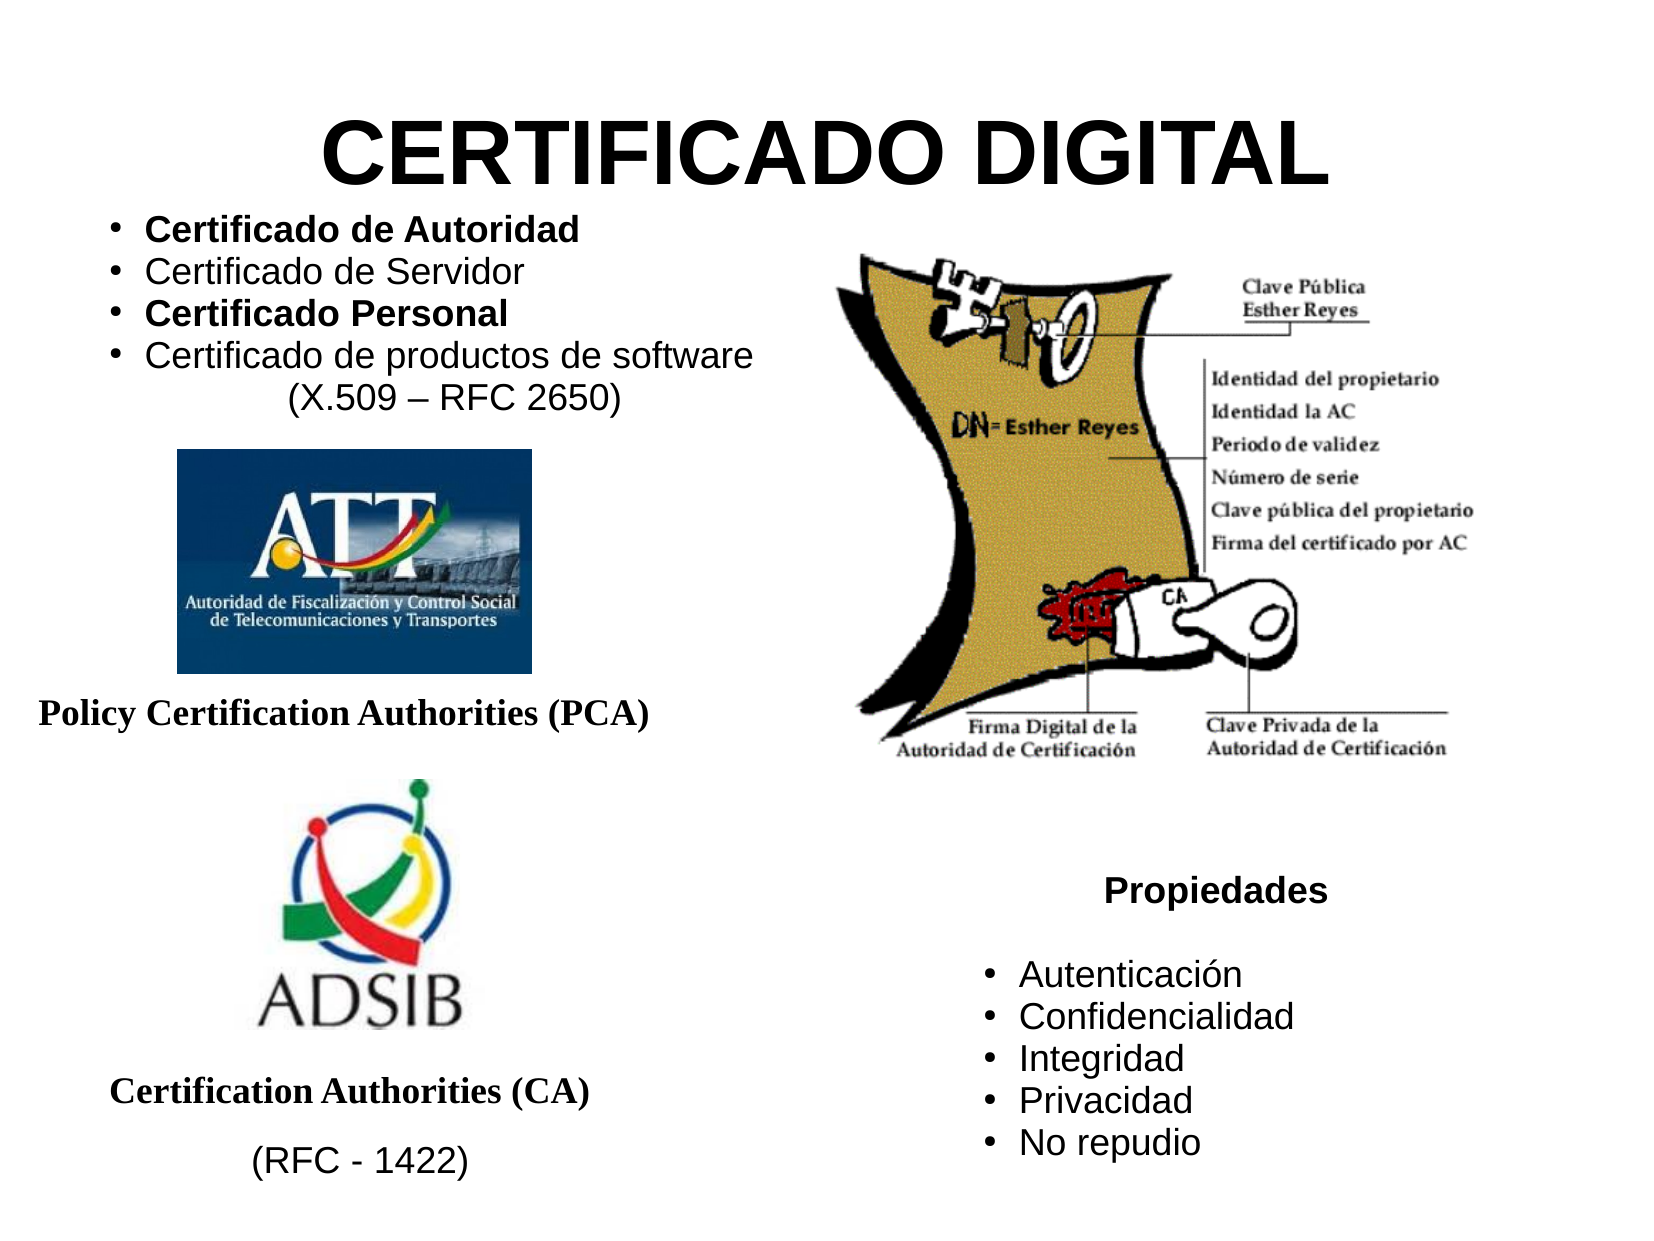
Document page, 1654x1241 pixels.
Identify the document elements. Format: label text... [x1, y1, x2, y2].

text_box (RFC - 1422) [236, 1131, 497, 1193]
title CERTIFICADO DIGITAL [82, 49, 1571, 257]
text_box Propiedades Autenticación Confidencialidad Integridad Privacidad No repudio [968, 862, 1430, 1171]
text_box Policy Certification Authorities (PCA) [23, 685, 674, 756]
picture [177, 449, 532, 674]
text_box Certificado de Autoridad Certificado de Servidor Certificado Personal Certificado de productos de software (X.509 – RFC 2650) [94, 200, 780, 438]
text_box Certification Authorities (CA) [94, 1062, 638, 1134]
picture [803, 236, 1501, 768]
picture [234, 779, 485, 1030]
